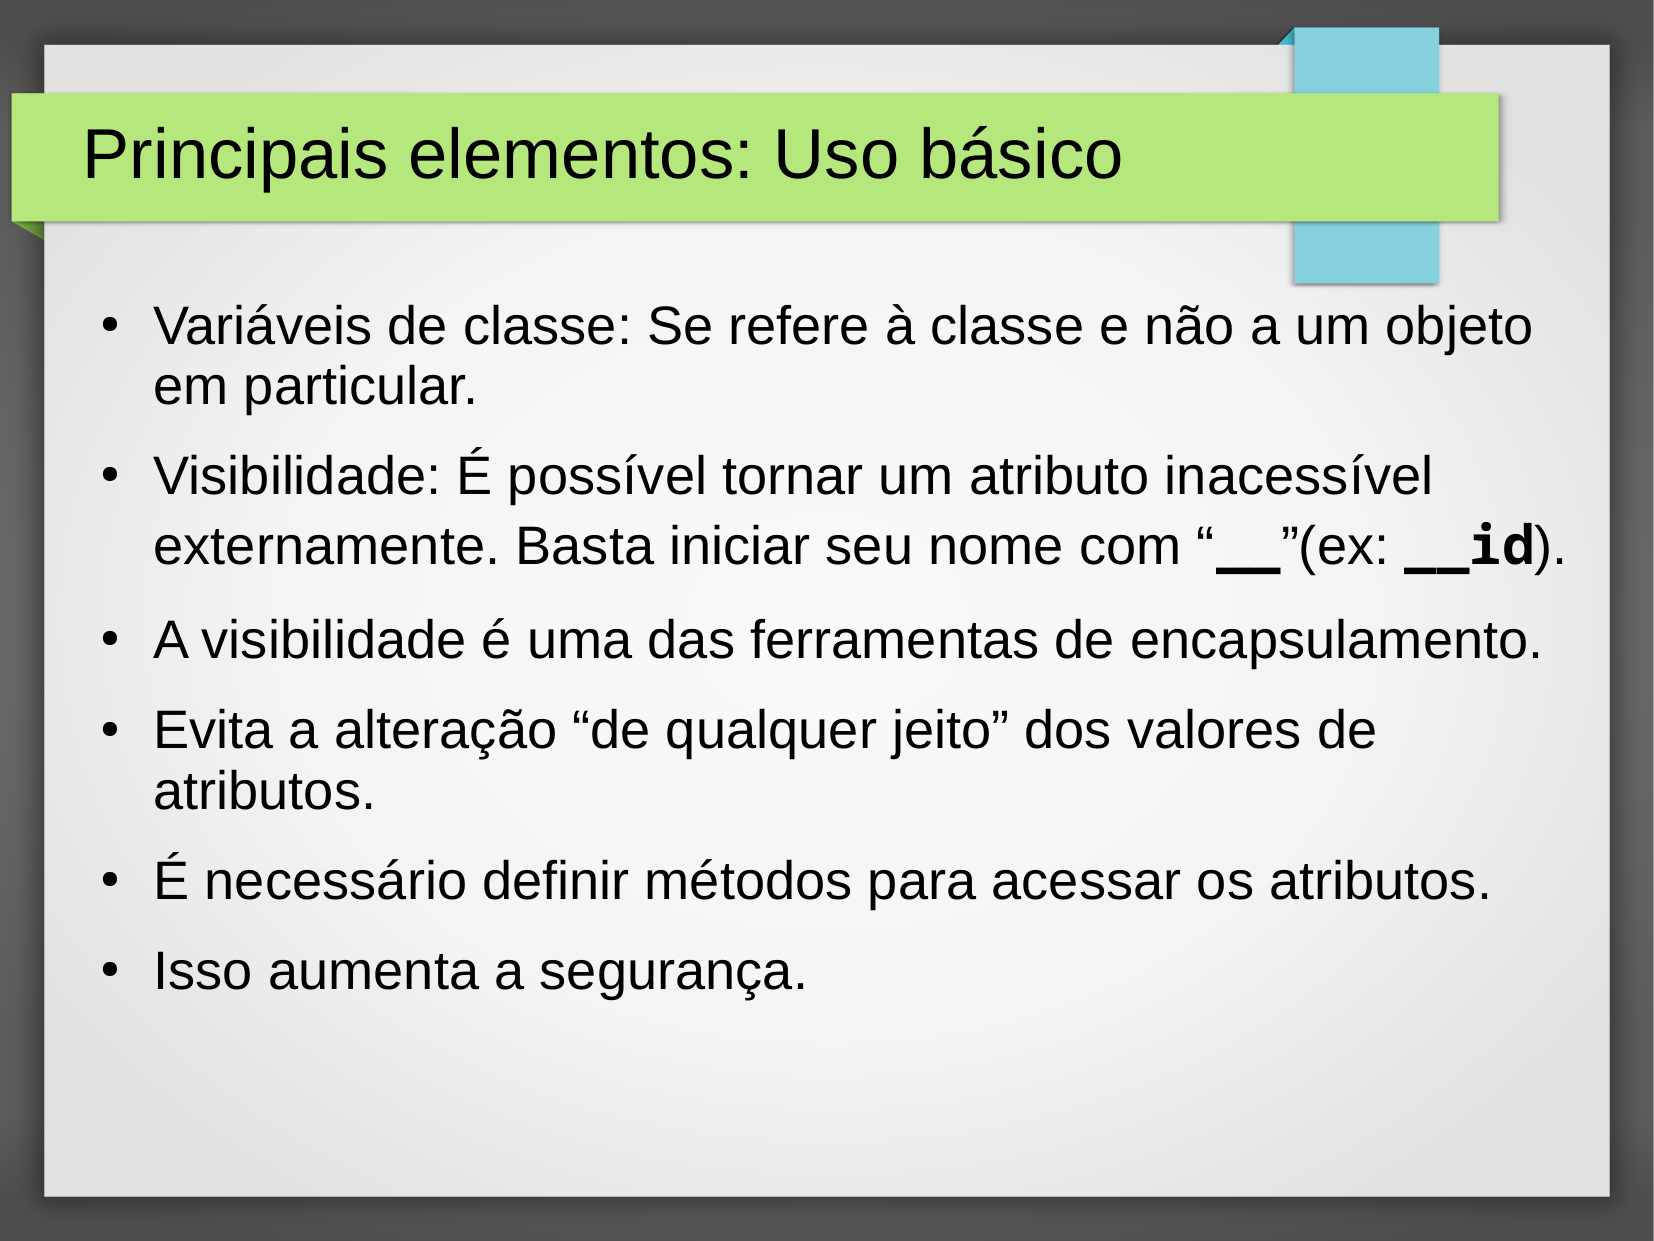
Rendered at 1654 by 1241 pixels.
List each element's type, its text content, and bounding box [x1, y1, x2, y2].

picture [0, 0, 1654, 1241]
title Principais elementos: Uso básico [82, 94, 1264, 213]
list Variáveis de classe: Se refere à classe e não a um objeto em particular. Visibilidade: É possível tornar um atributo inacessível externamente. Basta iniciar seu nome com “__”(ex: __id). A visibilidade é uma das ferramentas de encapsulamento. Evita a alteração “de qualquer jeito” dos valores de atributos. É necessário definir métodos para acessar os atributos. Isso aumenta a segurança. [82, 295, 1571, 1099]
